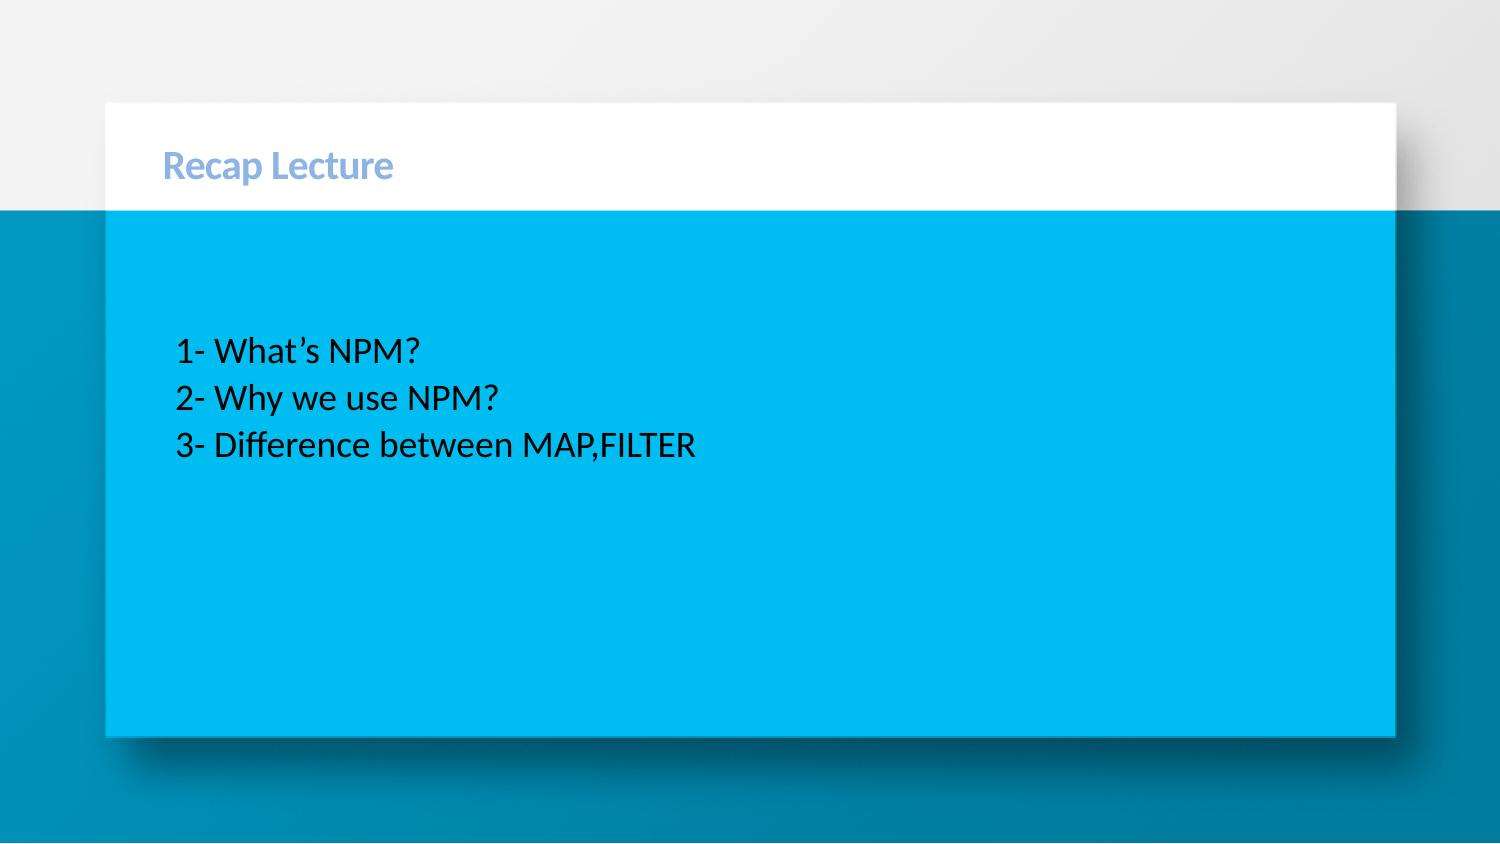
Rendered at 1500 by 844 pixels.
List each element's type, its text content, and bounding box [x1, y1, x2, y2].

text_box [0, 0, 1500, 843]
text_box 1- What’s NPM? 2- Why we use NPM? 3- Difference between MAP,FILTER [173, 323, 1309, 512]
title Recap Lecture [160, 135, 503, 279]
